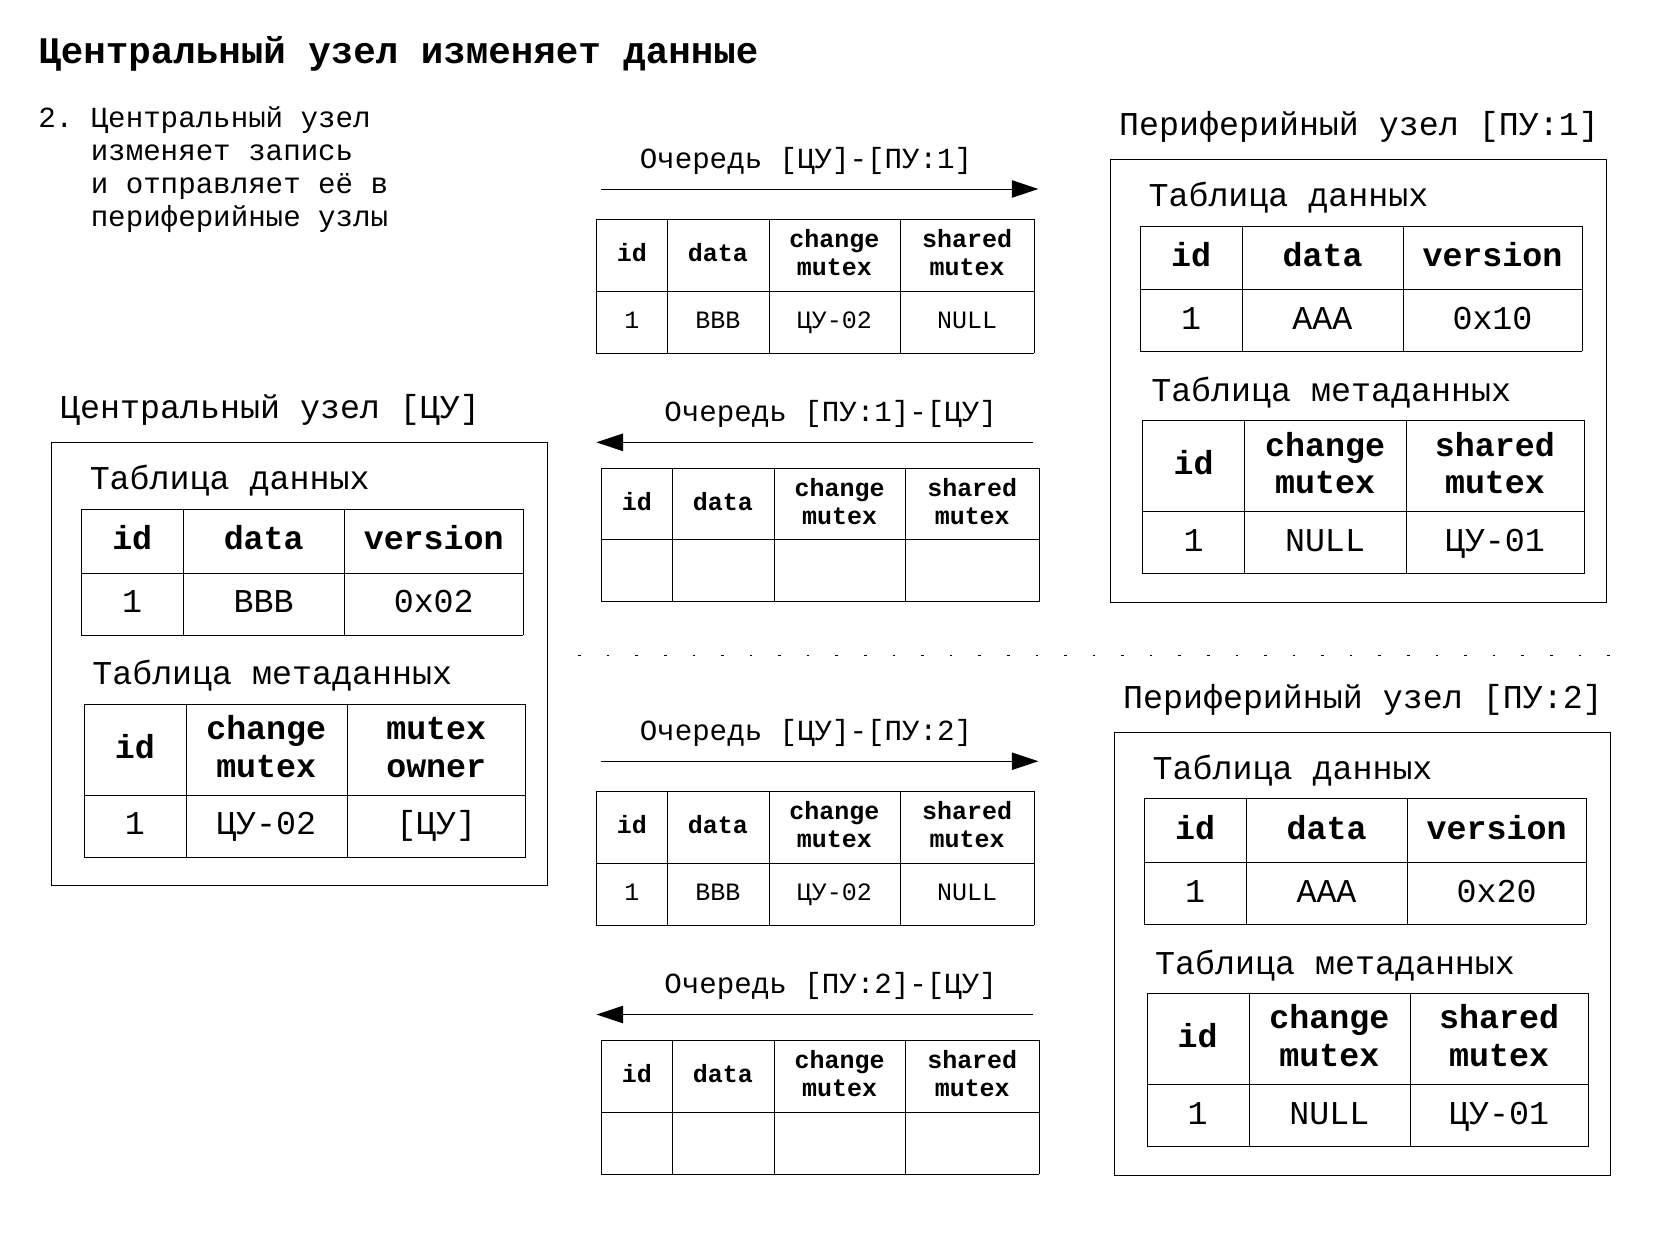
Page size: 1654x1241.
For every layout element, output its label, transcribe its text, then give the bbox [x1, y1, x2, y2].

text_box Таблица метаданных [1136, 366, 1527, 419]
table_cell [602, 540, 672, 601]
table_cell [673, 540, 774, 601]
text_box Центральный узел [ЦУ] [45, 383, 556, 437]
table_cell BBB [184, 574, 344, 635]
table_cell 1 [597, 292, 667, 353]
text_box Периферийный узел [ПУ:2] [1108, 673, 1619, 726]
table_cell ЦУ-02 [770, 864, 900, 925]
table_header shared mutex [906, 469, 1039, 539]
text_box Таблица данных [1137, 744, 1448, 797]
table_header change mutex [775, 469, 905, 539]
table_cell 1 [1141, 290, 1242, 351]
table_header shared mutex [901, 792, 1034, 863]
table_header version [1404, 227, 1582, 289]
table_cell BBB [668, 292, 769, 353]
text_box [1114, 732, 1611, 1176]
table_header id [602, 469, 672, 539]
table_header data [1247, 799, 1407, 862]
table_cell NULL [901, 864, 1034, 925]
table_cell NULL [1250, 1085, 1410, 1146]
table_header data [184, 510, 344, 573]
table_header change mutex [187, 705, 347, 795]
text_box Таблица метаданных [77, 649, 468, 703]
table_header shared mutex [906, 1041, 1039, 1112]
text_box Очередь [ЦУ]-[ПУ:1] [624, 136, 992, 189]
table_cell AAA [1243, 290, 1403, 351]
table_cell 0x10 [1404, 290, 1582, 351]
table_cell 1 [1148, 1085, 1249, 1146]
table_cell ЦУ-01 [1411, 1085, 1588, 1146]
table_header data [673, 1041, 774, 1112]
table_cell ЦУ-02 [187, 796, 347, 857]
table_header id [1143, 421, 1244, 511]
table_header id [602, 1041, 672, 1112]
table_header id [1145, 799, 1246, 862]
text_box Таблица метаданных [1140, 938, 1531, 992]
table_header id [1141, 227, 1242, 289]
text_box Периферийный узел [ПУ:1] [1104, 100, 1614, 153]
table_cell 1 [85, 796, 186, 857]
table_header id [82, 510, 183, 573]
table_header version [345, 510, 523, 573]
table_header version [1408, 799, 1586, 862]
table_cell NULL [1245, 512, 1406, 573]
table_cell 0x02 [345, 574, 523, 635]
text_box Таблица данных [75, 454, 385, 508]
text_box [1110, 159, 1607, 603]
table_cell [906, 540, 1039, 601]
table_header shared mutex [1411, 994, 1588, 1084]
table_header id [85, 705, 186, 795]
text_box Таблица данных [1133, 171, 1444, 224]
table_cell [ЦУ] [348, 796, 525, 857]
table_header change mutex [775, 1041, 905, 1112]
table_header shared mutex [1407, 421, 1584, 511]
table_cell NULL [901, 292, 1034, 353]
text_box Очередь [ЦУ]-[ПУ:2] [624, 708, 992, 762]
text_box 2. Центральный узел изменяет запись и отправляет её в периферийные узлы [23, 96, 456, 244]
table_header id [597, 792, 667, 863]
table_cell 1 [1145, 863, 1246, 924]
table_header change mutex [770, 220, 900, 291]
table_header data [673, 469, 774, 539]
table_cell 0x20 [1408, 863, 1586, 924]
table_cell ЦУ-02 [770, 292, 900, 353]
table_header data [1243, 227, 1403, 289]
text_box Очередь [ПУ:2]-[ЦУ] [649, 962, 1016, 1014]
table_cell 1 [82, 574, 183, 635]
table_cell ЦУ-01 [1407, 512, 1584, 573]
table_cell [775, 1113, 905, 1174]
table_header shared mutex [901, 220, 1034, 291]
table_cell 1 [597, 864, 667, 925]
table_cell [775, 540, 905, 601]
table_header data [668, 792, 769, 863]
table_header change mutex [770, 792, 900, 863]
table_cell [602, 1113, 672, 1174]
table_cell 1 [1143, 512, 1244, 573]
table_cell AAA [1247, 863, 1407, 924]
table_header id [597, 220, 667, 291]
text_box Очередь [ПУ:1]-[ЦУ] [649, 389, 1016, 442]
table_header mutex owner [348, 705, 525, 795]
table_header change mutex [1245, 421, 1406, 511]
table_header id [1148, 994, 1249, 1084]
table_cell BBB [668, 864, 769, 925]
text_box Центральный узел изменяет данные [23, 25, 774, 83]
text_box [51, 442, 548, 886]
table_header change mutex [1250, 994, 1410, 1084]
table_header data [668, 220, 769, 291]
table_cell [906, 1113, 1039, 1174]
table_cell [673, 1113, 774, 1174]
